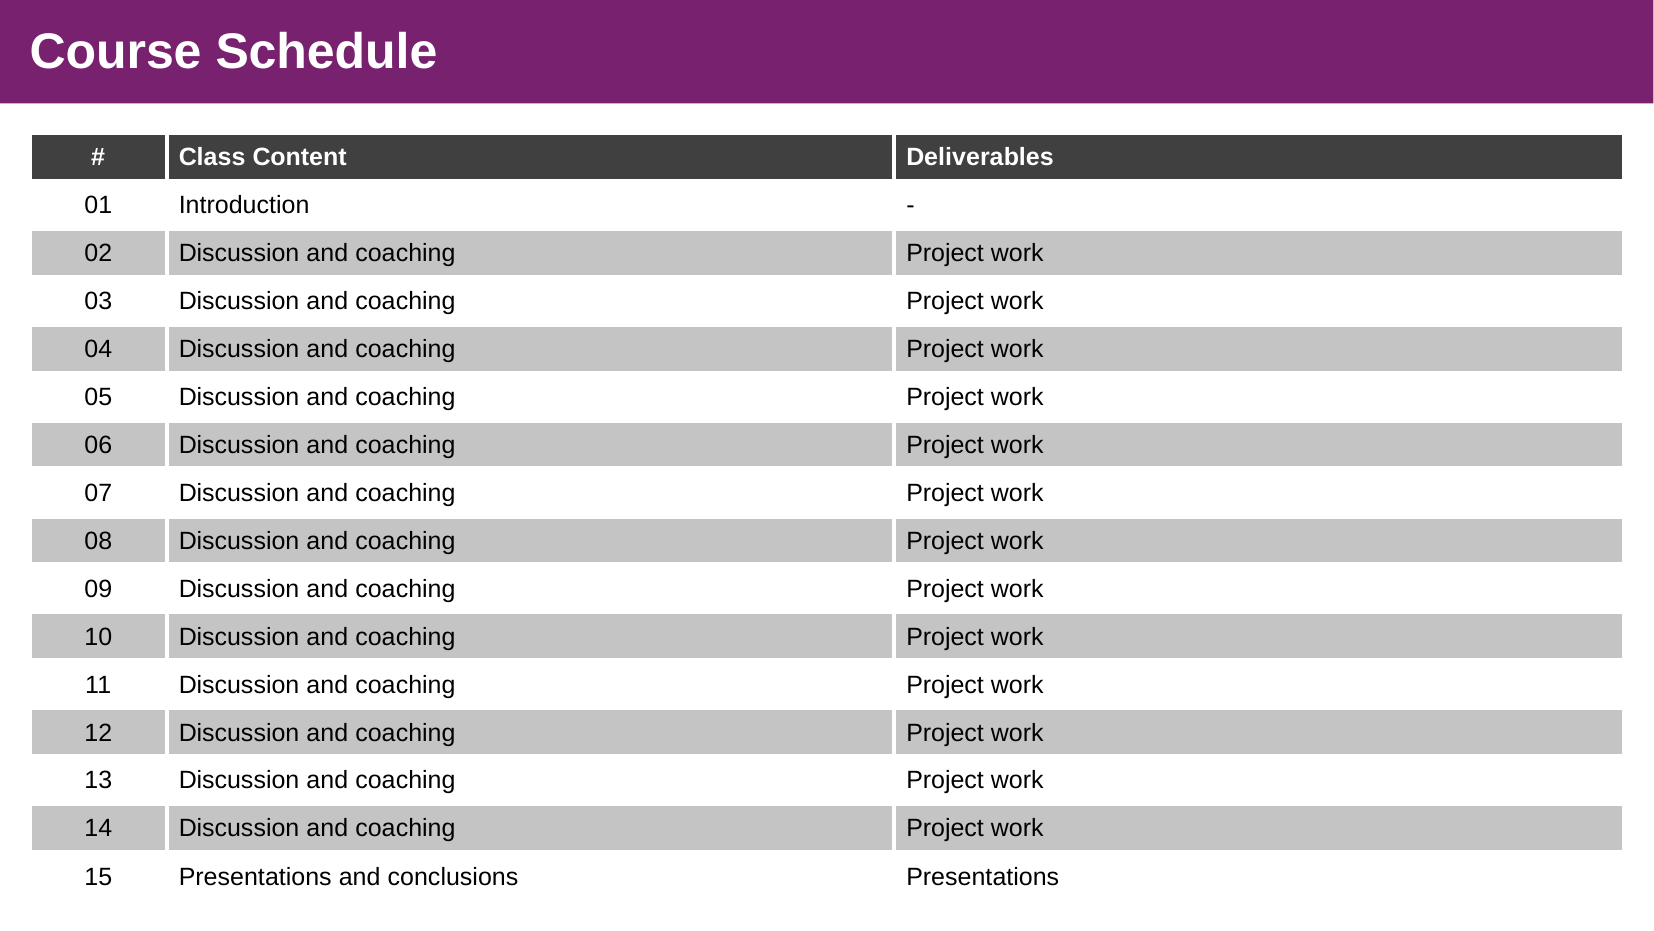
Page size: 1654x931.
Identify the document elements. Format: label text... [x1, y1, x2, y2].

table_cell 10 [32, 614, 165, 658]
table_header Deliverables [896, 135, 1622, 179]
table_cell Project work [896, 471, 1622, 514]
table_cell Discussion and coaching [169, 231, 892, 275]
table_cell Project work [896, 375, 1622, 419]
table_header Class Content [169, 135, 892, 179]
table_cell 11 [32, 662, 165, 706]
table_cell Discussion and coaching [169, 279, 892, 323]
table_cell Presentations [896, 854, 1622, 899]
table_cell Project work [896, 279, 1622, 323]
table_cell 04 [32, 327, 165, 371]
table_cell Project work [896, 662, 1622, 706]
table_header # [32, 135, 165, 179]
table_cell Discussion and coaching [169, 519, 892, 562]
table_cell Discussion and coaching [169, 375, 892, 419]
table_cell Project work [896, 567, 1622, 610]
table_cell 09 [32, 567, 165, 610]
table_cell 15 [32, 854, 165, 899]
table_cell Discussion and coaching [169, 423, 892, 466]
table_cell 02 [32, 231, 165, 275]
table_cell 07 [32, 471, 165, 514]
table_cell 12 [32, 710, 165, 754]
table_cell 13 [32, 758, 165, 802]
title Course Schedule [0, 0, 1654, 104]
table_cell Discussion and coaching [169, 471, 892, 514]
table_cell Discussion and coaching [169, 710, 892, 754]
table_cell Project work [896, 327, 1622, 371]
table_cell - [896, 183, 1622, 227]
table_cell Discussion and coaching [169, 806, 892, 850]
table_cell Introduction [169, 183, 892, 227]
table_cell Project work [896, 806, 1622, 850]
table_cell Project work [896, 519, 1622, 562]
table_cell Discussion and coaching [169, 567, 892, 610]
table_cell Project work [896, 423, 1622, 466]
table_cell Discussion and coaching [169, 614, 892, 658]
table_cell 01 [32, 183, 165, 227]
table_cell Discussion and coaching [169, 758, 892, 802]
table_cell Project work [896, 614, 1622, 658]
table_cell Presentations and conclusions [169, 854, 892, 899]
table_cell Discussion and coaching [169, 662, 892, 706]
table_cell Project work [896, 710, 1622, 754]
table_cell Project work [896, 231, 1622, 275]
table_cell 05 [32, 375, 165, 419]
table_cell 06 [32, 423, 165, 466]
table_cell Project work [896, 758, 1622, 802]
table_cell 08 [32, 519, 165, 562]
table_cell 14 [32, 806, 165, 850]
table_cell 03 [32, 279, 165, 323]
table_cell Discussion and coaching [169, 327, 892, 371]
